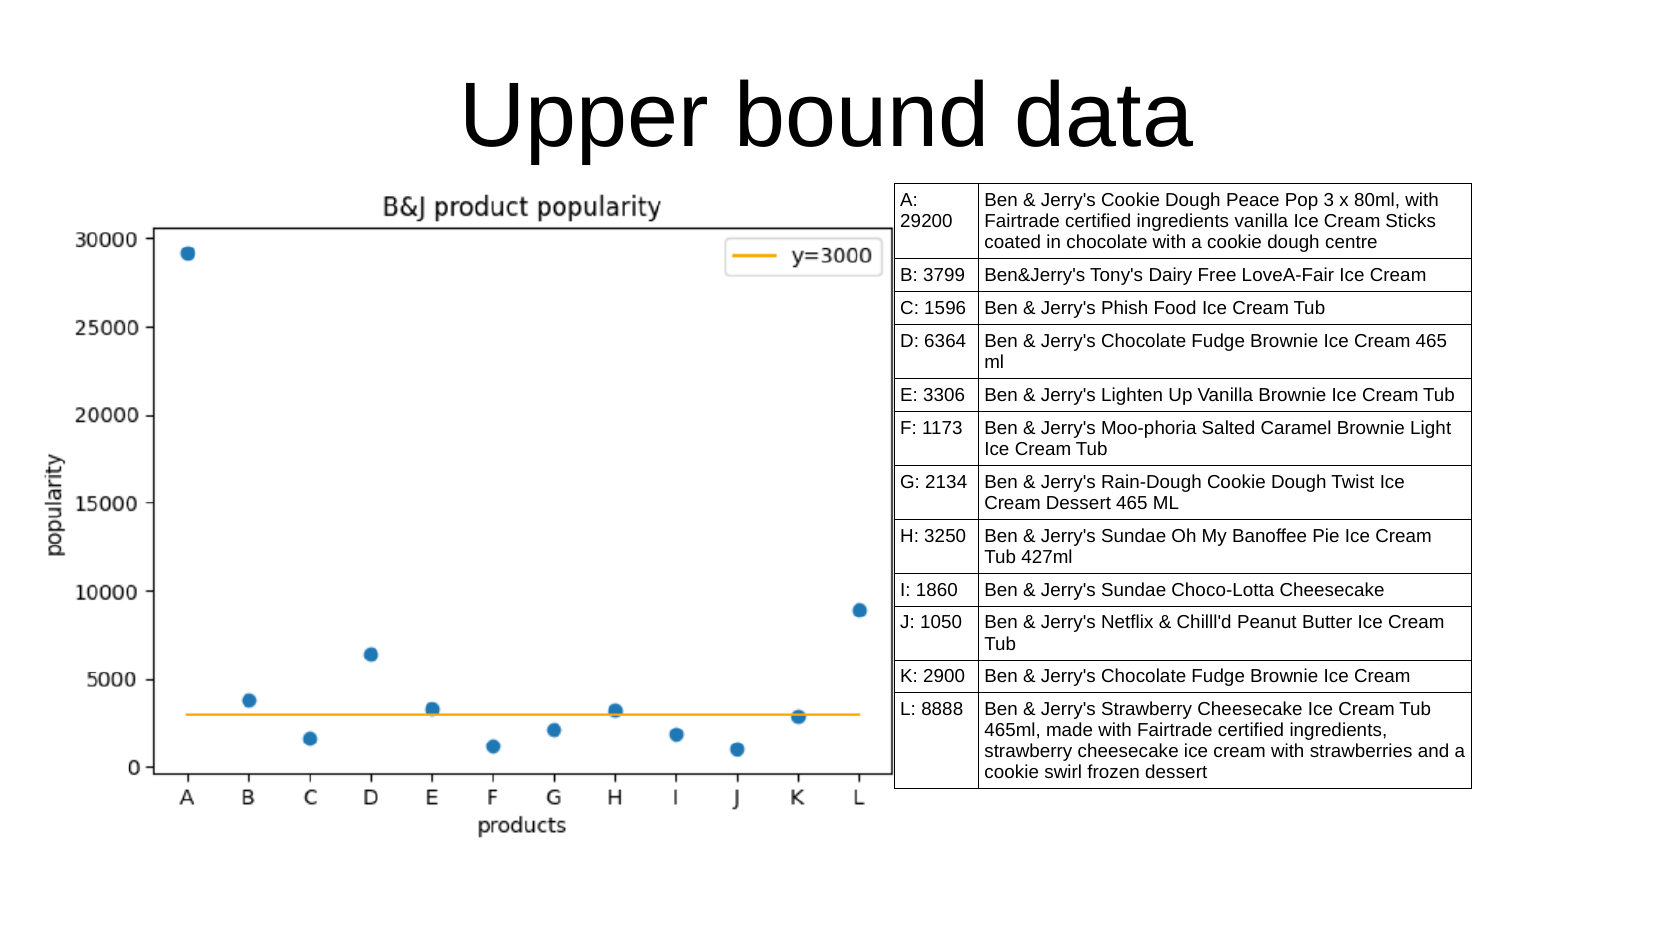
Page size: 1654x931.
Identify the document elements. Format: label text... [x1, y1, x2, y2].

table_cell Ben & Jerry's Rain-Dough Cookie Dough Twist Ice Cream Dessert 465 ML [979, 466, 1471, 519]
table_cell Ben&Jerry's Tony's Dairy Free LoveA-Fair Ice Cream [979, 259, 1471, 291]
table_cell I: 1860 [895, 574, 978, 606]
table_cell B: 3799 [895, 259, 978, 291]
table_cell Ben & Jerry's Chocolate Fudge Brownie Ice Cream [979, 661, 1471, 692]
table_cell Ben & Jerry's Phish Food Ice Cream Tub [979, 292, 1471, 324]
table_cell Ben & Jerry's Moo-phoria Salted Caramel Brownie Light Ice Cream Tub [979, 412, 1471, 465]
picture [29, 177, 956, 857]
table_cell L: 8888 [895, 693, 978, 788]
table_cell Ben & Jerry's Strawberry Cheesecake Ice Cream Tub 465ml, made with Fairtrade certified ingredients, strawberry cheesecake ice cream with strawberries and a cookie swirl frozen dessert [979, 693, 1471, 788]
table_cell Ben & Jerry's Chocolate Fudge Brownie Ice Cream 465 ml [979, 325, 1471, 378]
title Upper bound data [82, 37, 1571, 193]
table_cell Ben & Jerry's Netflix & Chilll'd Peanut Butter Ice Cream Tub [979, 607, 1471, 660]
table_cell H: 3250 [895, 520, 978, 573]
table_header A: 29200 [895, 184, 978, 258]
table_cell Ben & Jerry's Lighten Up Vanilla Brownie Ice Cream Tub [979, 379, 1471, 411]
table_cell Ben & Jerry's Sundae Choco-Lotta Cheesecake [979, 574, 1471, 606]
table_cell E: 3306 [895, 379, 978, 411]
table_cell D: 6364 [895, 325, 978, 378]
table_cell F: 1173 [895, 412, 978, 465]
table_header Ben & Jerry's Cookie Dough Peace Pop 3 x 80ml, with Fairtrade certified ingredients vanilla Ice Cream Sticks coated in chocolate with a cookie dough centre [979, 184, 1471, 258]
table_cell K: 2900 [895, 661, 978, 692]
table_cell G: 2134 [895, 466, 978, 519]
table_cell J: 1050 [895, 607, 978, 660]
table_cell Ben & Jerry's Sundae Oh My Banoffee Pie Ice Cream Tub 427ml [979, 520, 1471, 573]
table_cell C: 1596 [895, 292, 978, 324]
